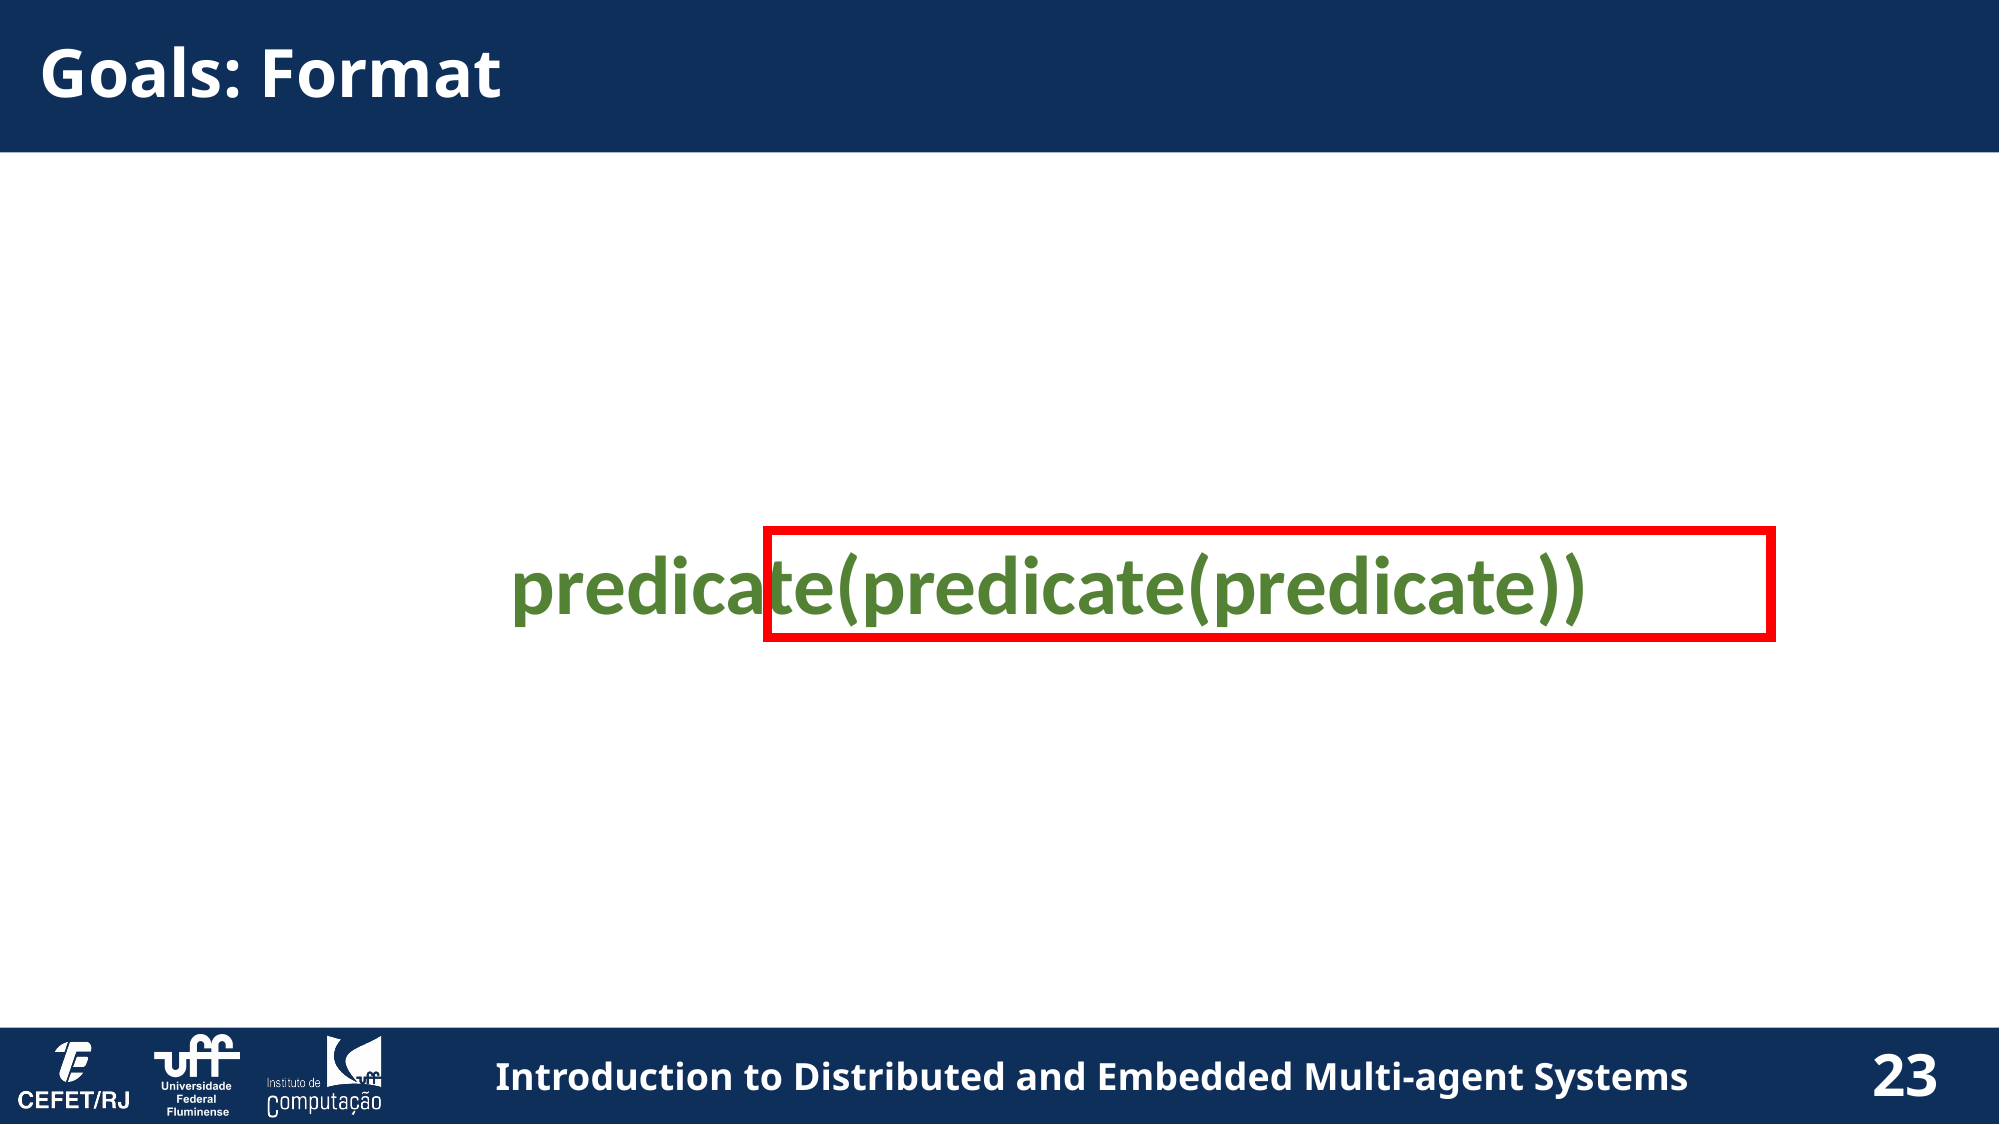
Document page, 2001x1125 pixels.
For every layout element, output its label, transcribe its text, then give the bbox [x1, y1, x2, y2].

picture [153, 1033, 241, 1121]
text_box predicate(predicate(predicate)) [772, 535, 1766, 633]
picture [18, 1021, 129, 1125]
text_box Goals: Format [25, 23, 1999, 119]
picture [265, 1033, 383, 1118]
text_box predicate(predicate(predicate)) [212, 523, 1907, 639]
